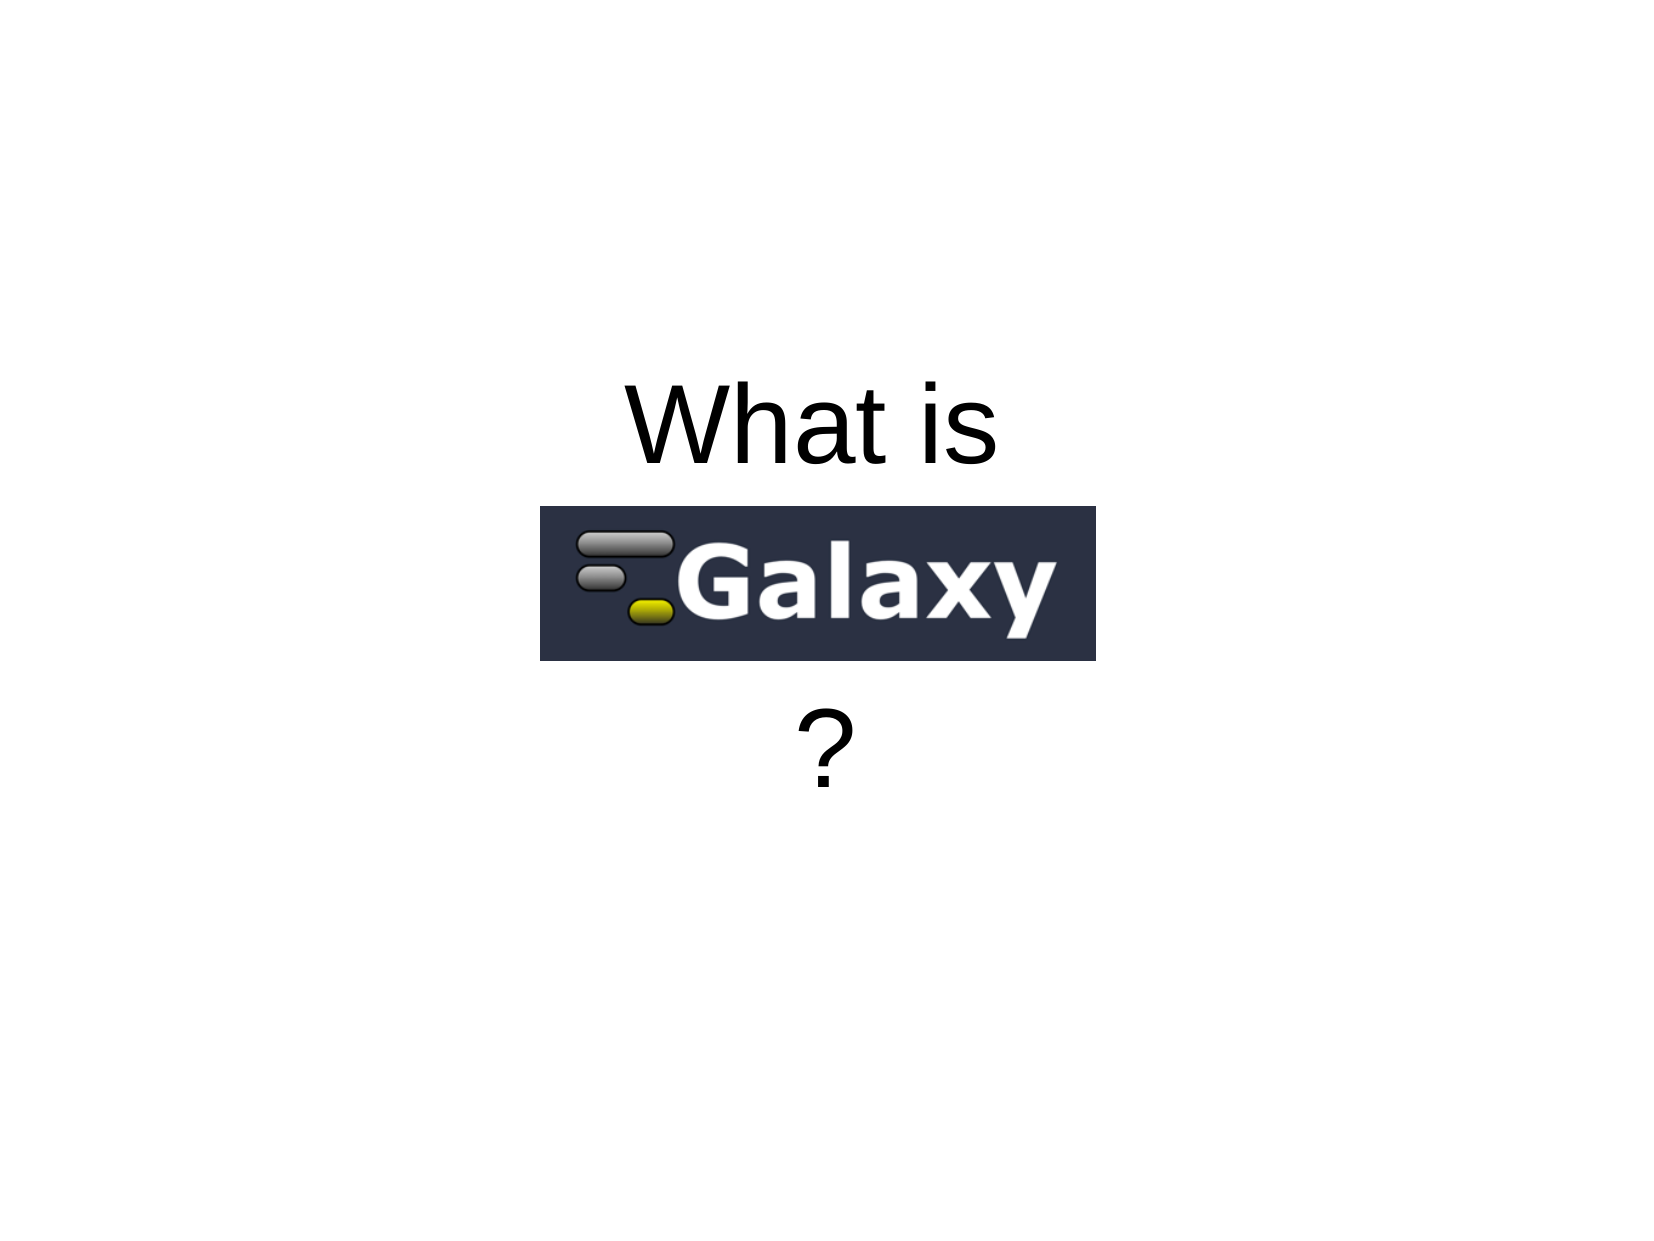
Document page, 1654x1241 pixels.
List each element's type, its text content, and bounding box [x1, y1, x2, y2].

picture [540, 622, 1096, 661]
text_box ? [780, 678, 946, 820]
text_box What is [495, 354, 1141, 622]
